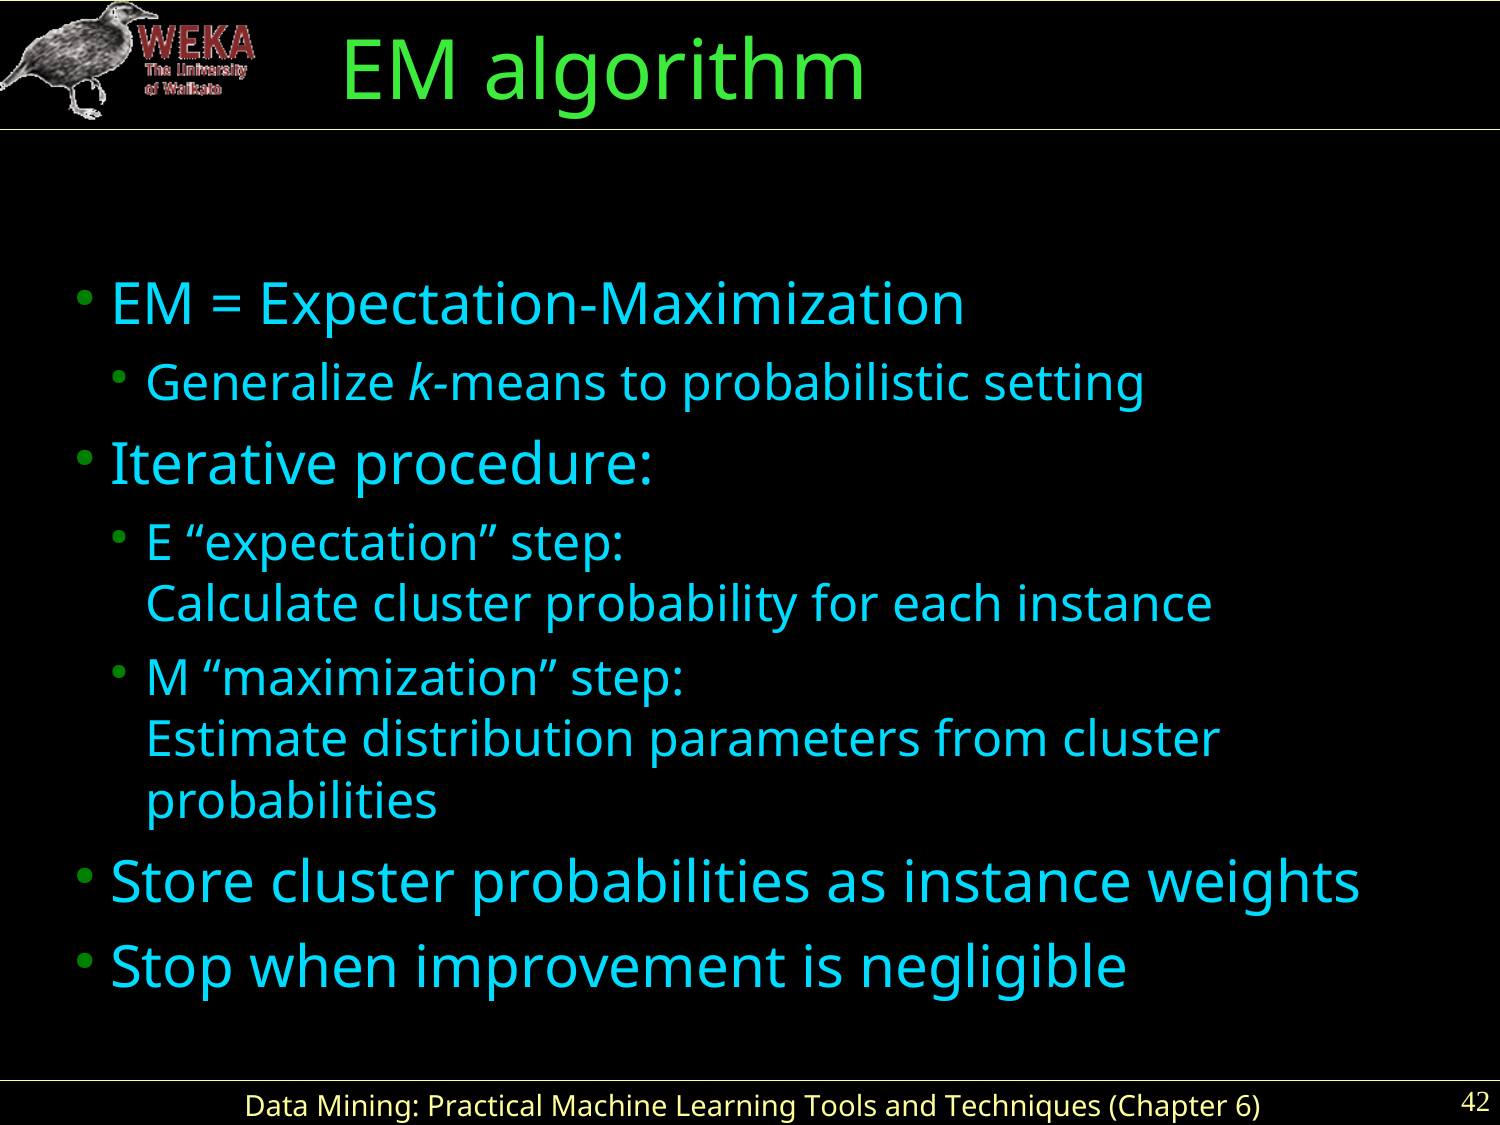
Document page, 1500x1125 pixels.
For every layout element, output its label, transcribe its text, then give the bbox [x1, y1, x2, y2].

picture [0, 1, 266, 129]
list EM = Expectation-Maximization Generalize k-means to probabilistic setting Iterative procedure: E “expectation” step: Calculate cluster probability for each instance M “maximization” step: Estimate distribution parameters from cluster probabilities Store cluster probabilities as instance weights Stop when improvement is negligible [24, 260, 1482, 947]
title EM algorithm [324, 0, 1500, 148]
